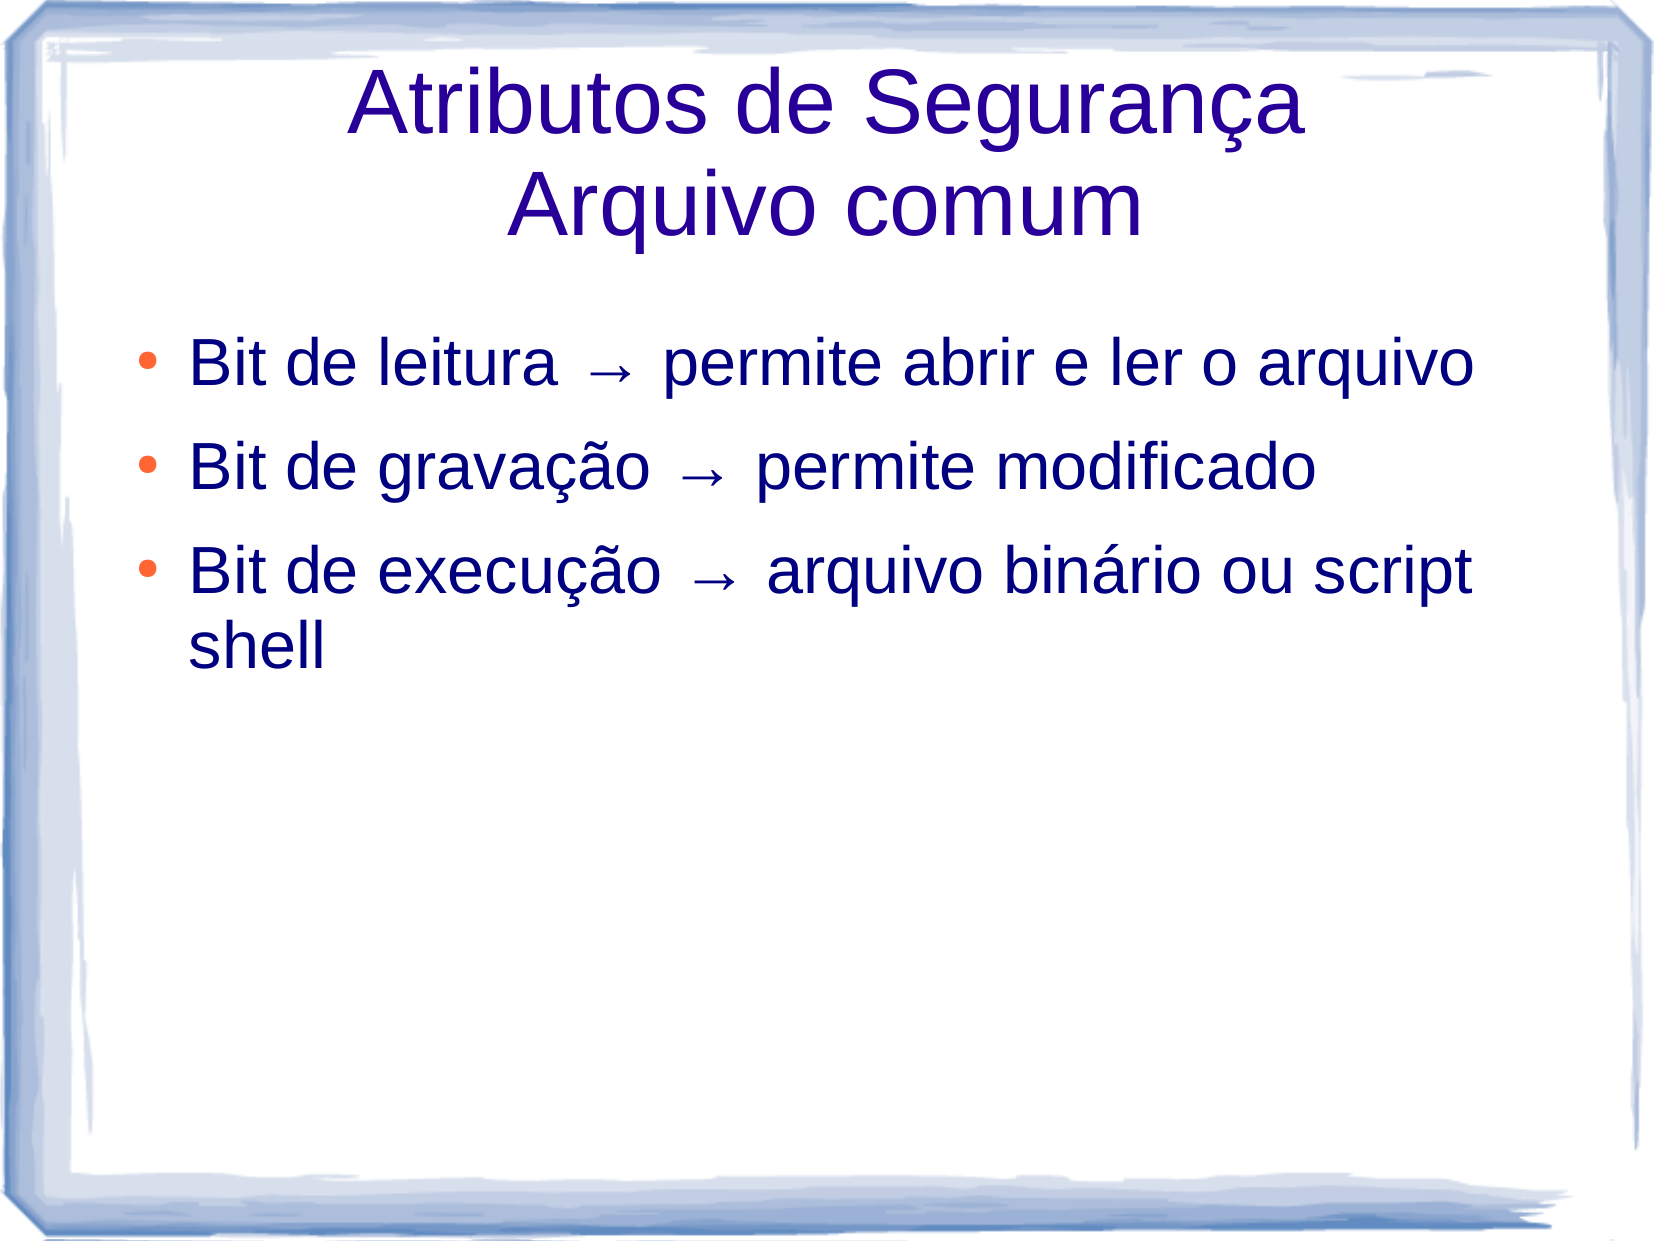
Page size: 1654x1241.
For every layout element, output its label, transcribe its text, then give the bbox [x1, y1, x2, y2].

picture [0, 0, 1654, 1241]
title Atributos de Segurança Arquivo comum [82, 49, 1571, 257]
list Bit de leitura → permite abrir e ler o arquivo Bit de gravação → permite modificado Bit de execução → arquivo binário ou script shell [118, 324, 1571, 1045]
